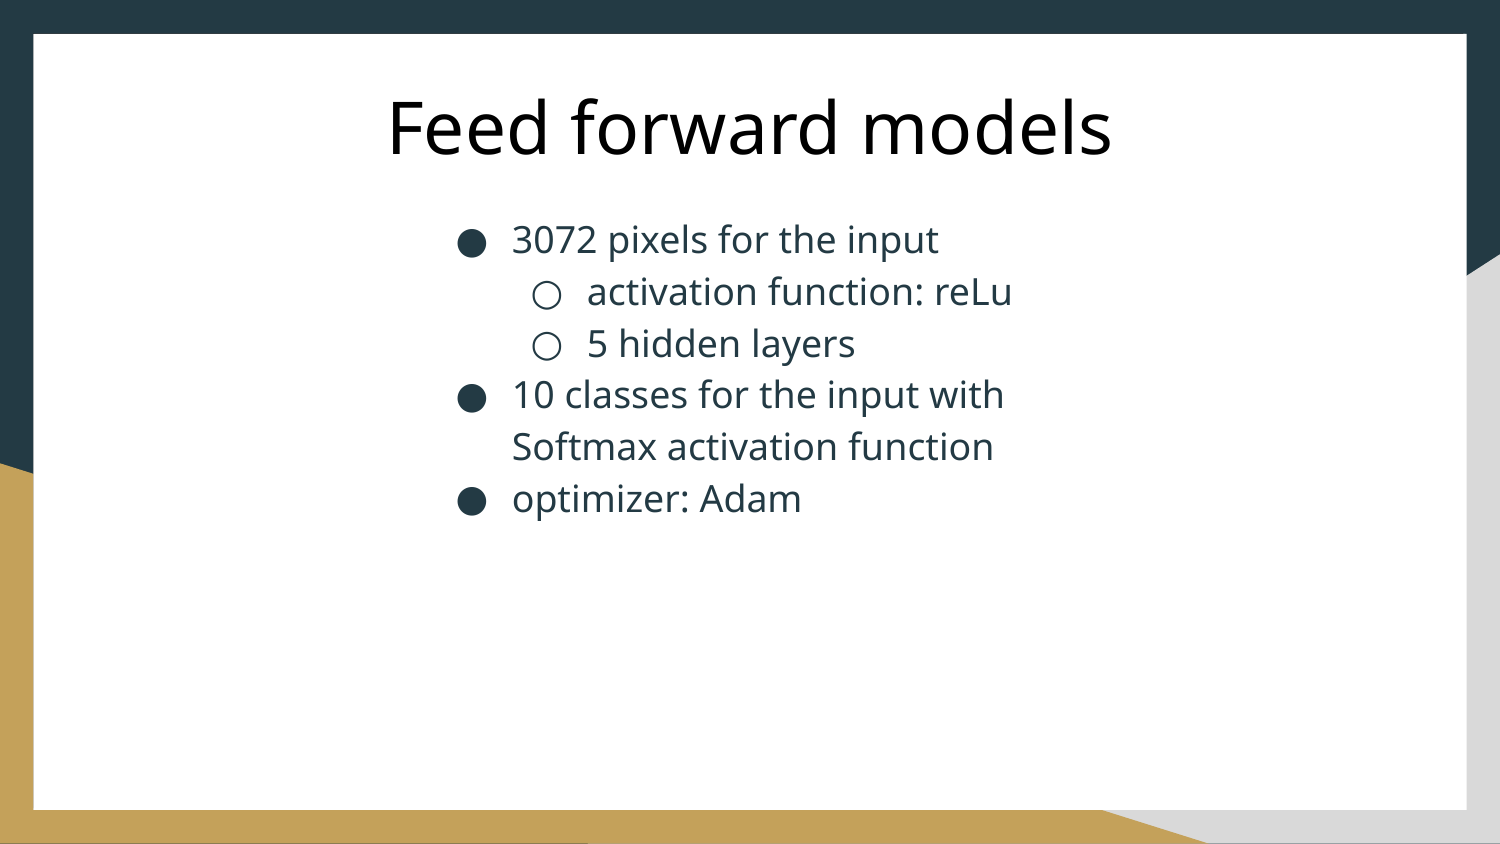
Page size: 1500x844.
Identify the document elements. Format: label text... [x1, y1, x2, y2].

title Feed forward models [134, 66, 1366, 223]
list 3072 pixels for the input activation function: reLu 5 hidden layers 10 classes for the input with Softmax activation function optimizer: Adam [421, 194, 1079, 743]
